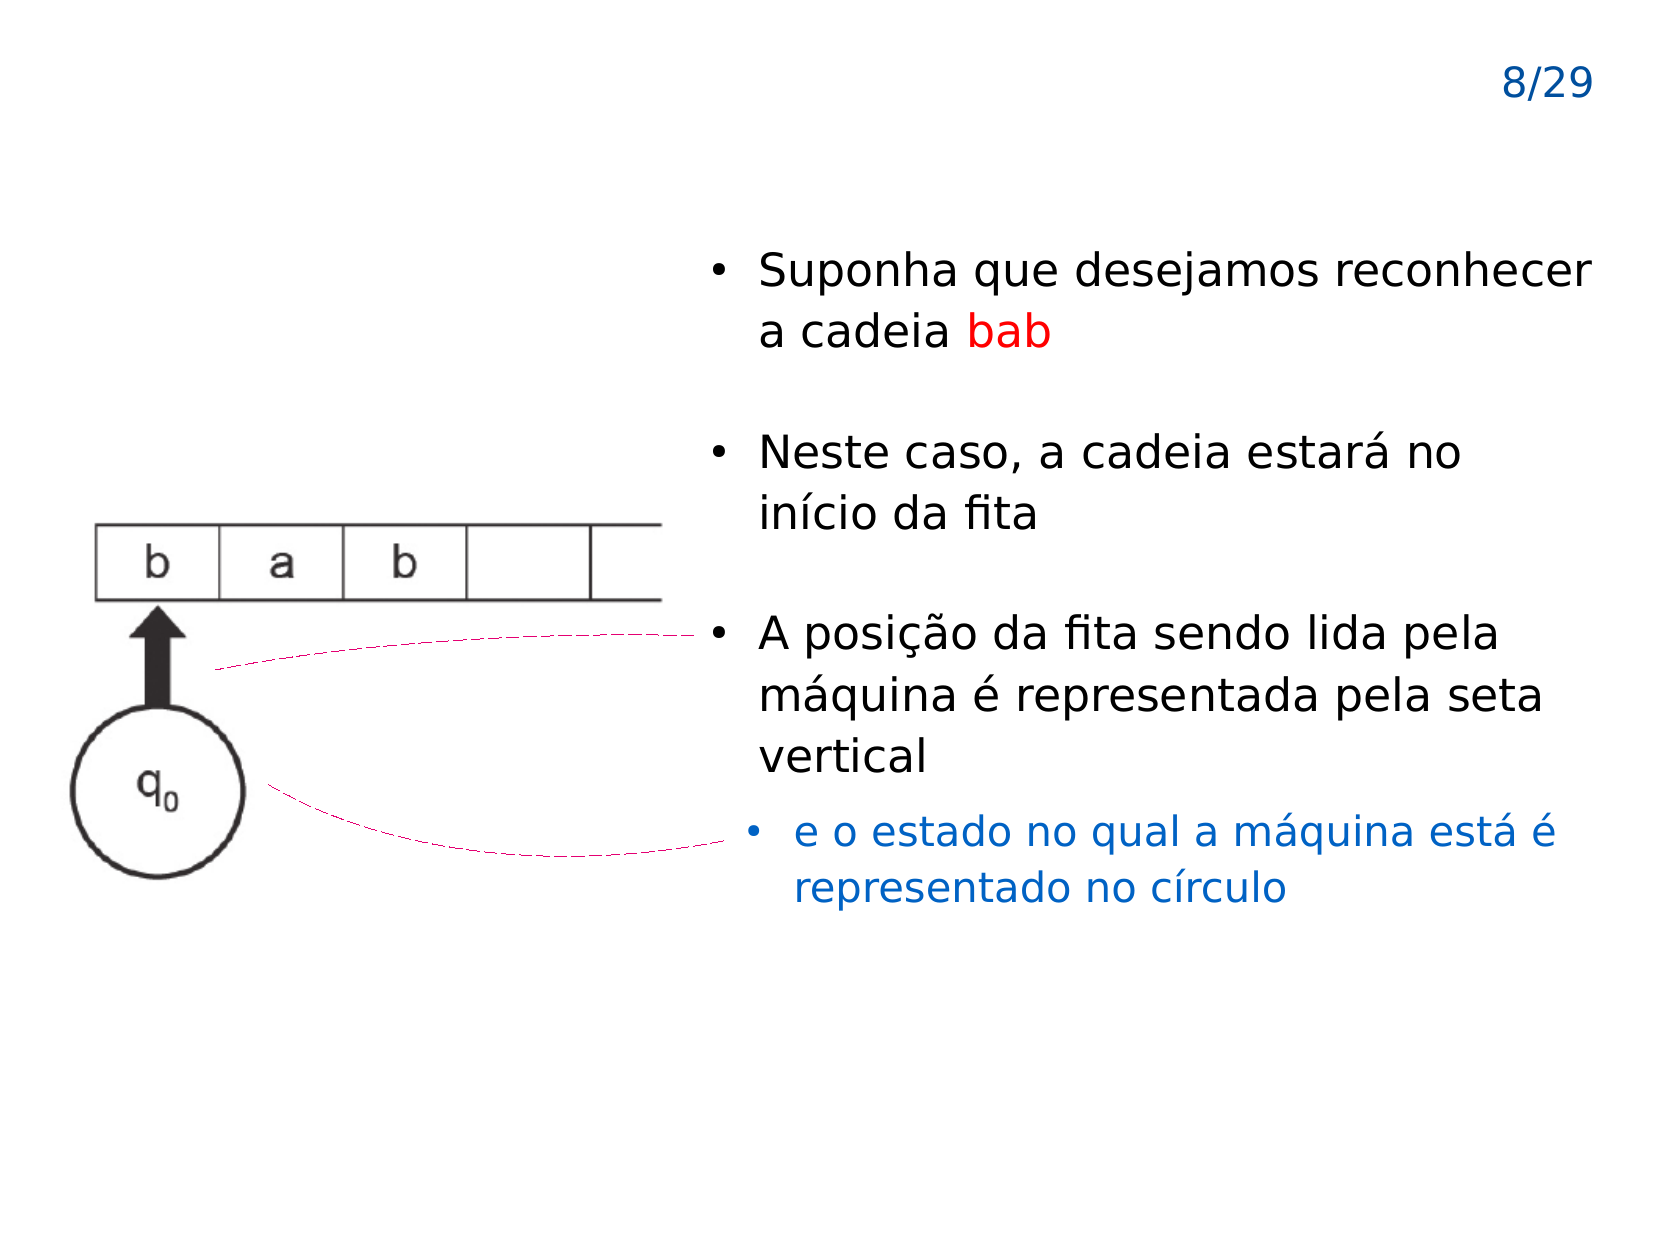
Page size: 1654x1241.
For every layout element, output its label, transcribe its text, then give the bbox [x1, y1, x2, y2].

list Suponha que desejamos reconhecer a cadeia bab Neste caso, a cadeia estará no início da fita A posição da fita sendo lida pela máquina é representada pela seta vertical e o estado no qual a máquina está é representado no círculo [710, 236, 1595, 1182]
picture [59, 514, 669, 888]
